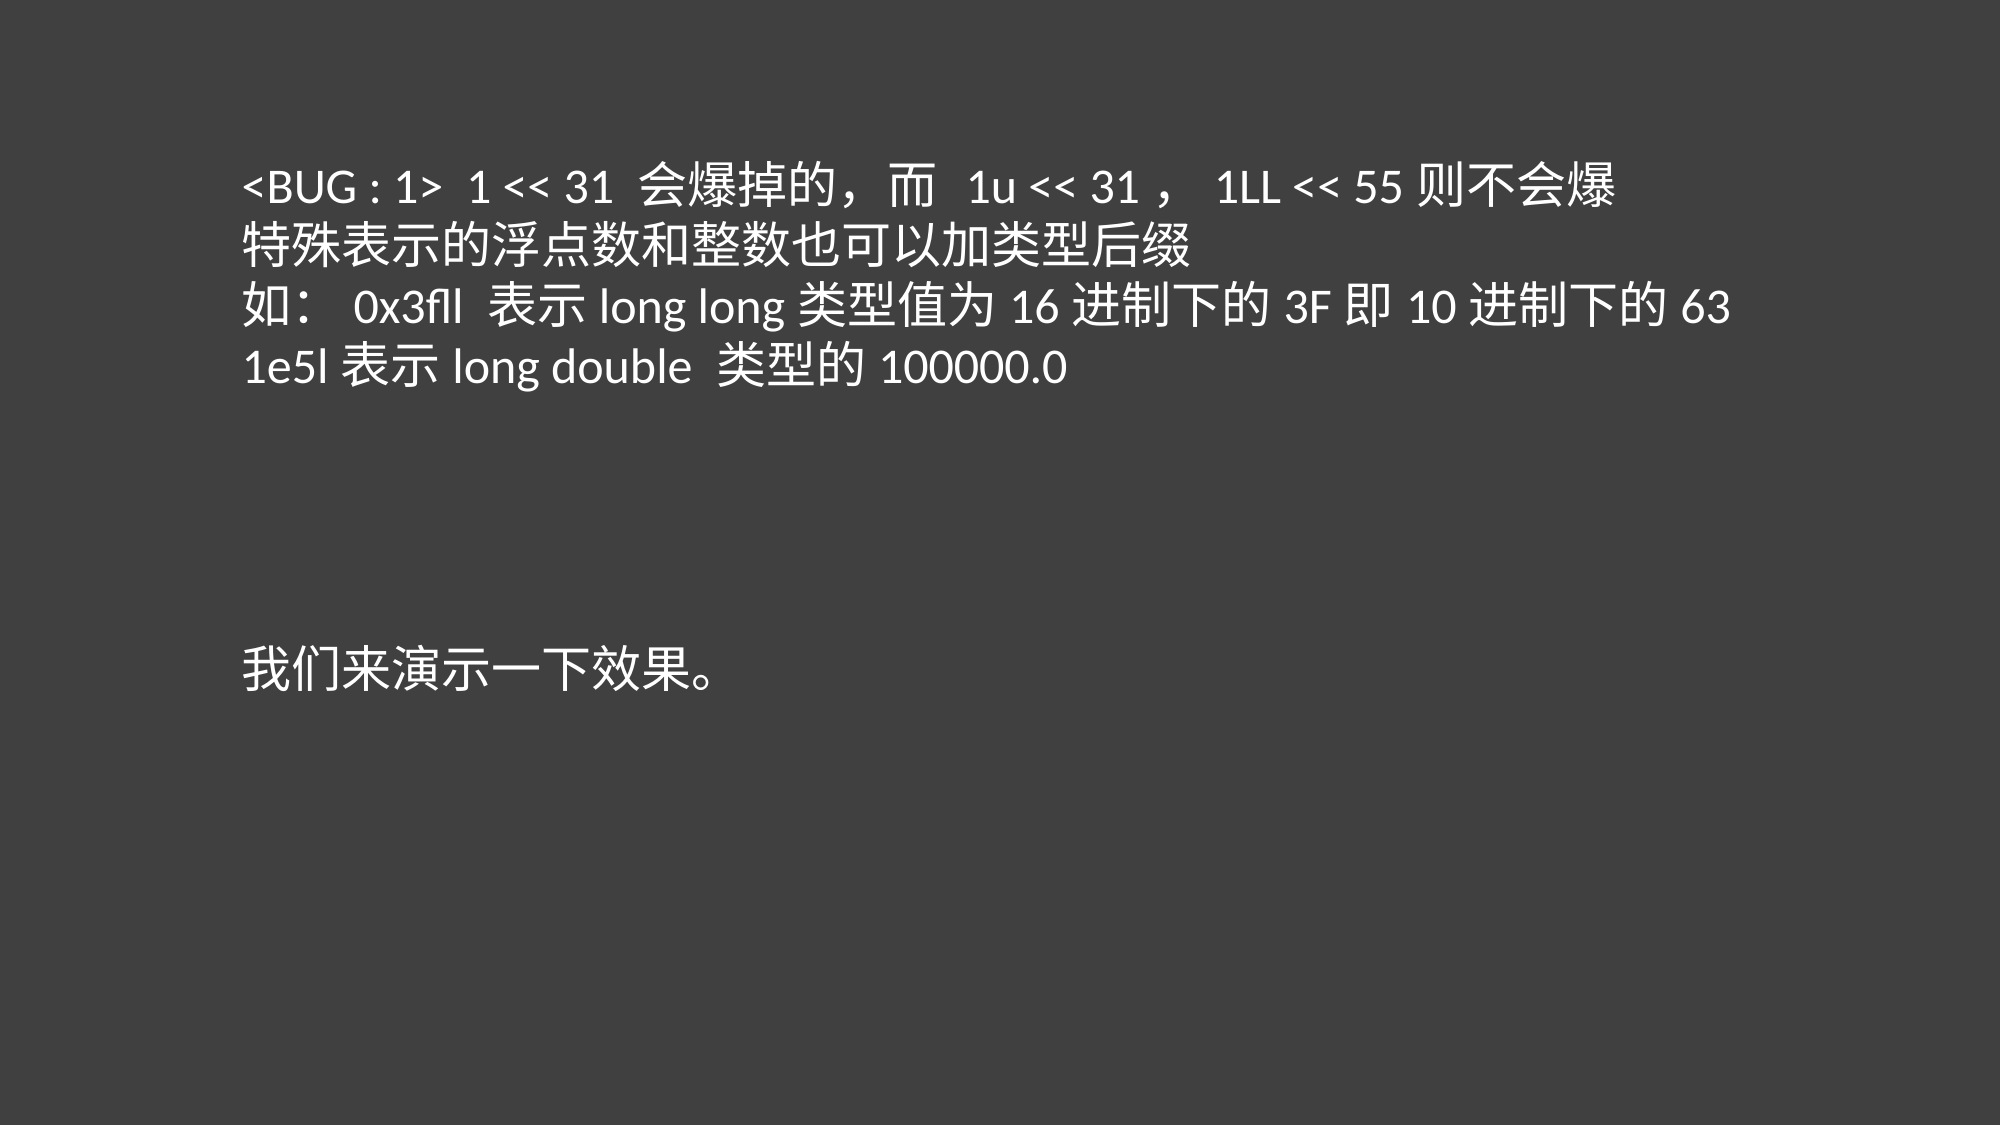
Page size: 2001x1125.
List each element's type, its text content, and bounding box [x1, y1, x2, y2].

text_box <BUG : 1> 1 << 31 会爆掉的，而 1u << 31，1LL << 55则不会爆 特殊表示的浮点数和整数也可以加类型后缀 如：0x3fll 表示long long类型值为16进制下的3F即10进制下的63 1e5l表示long double 类型的100000.0 [226, 146, 1773, 462]
text_box 我们来演示一下效果。 [226, 629, 1773, 705]
